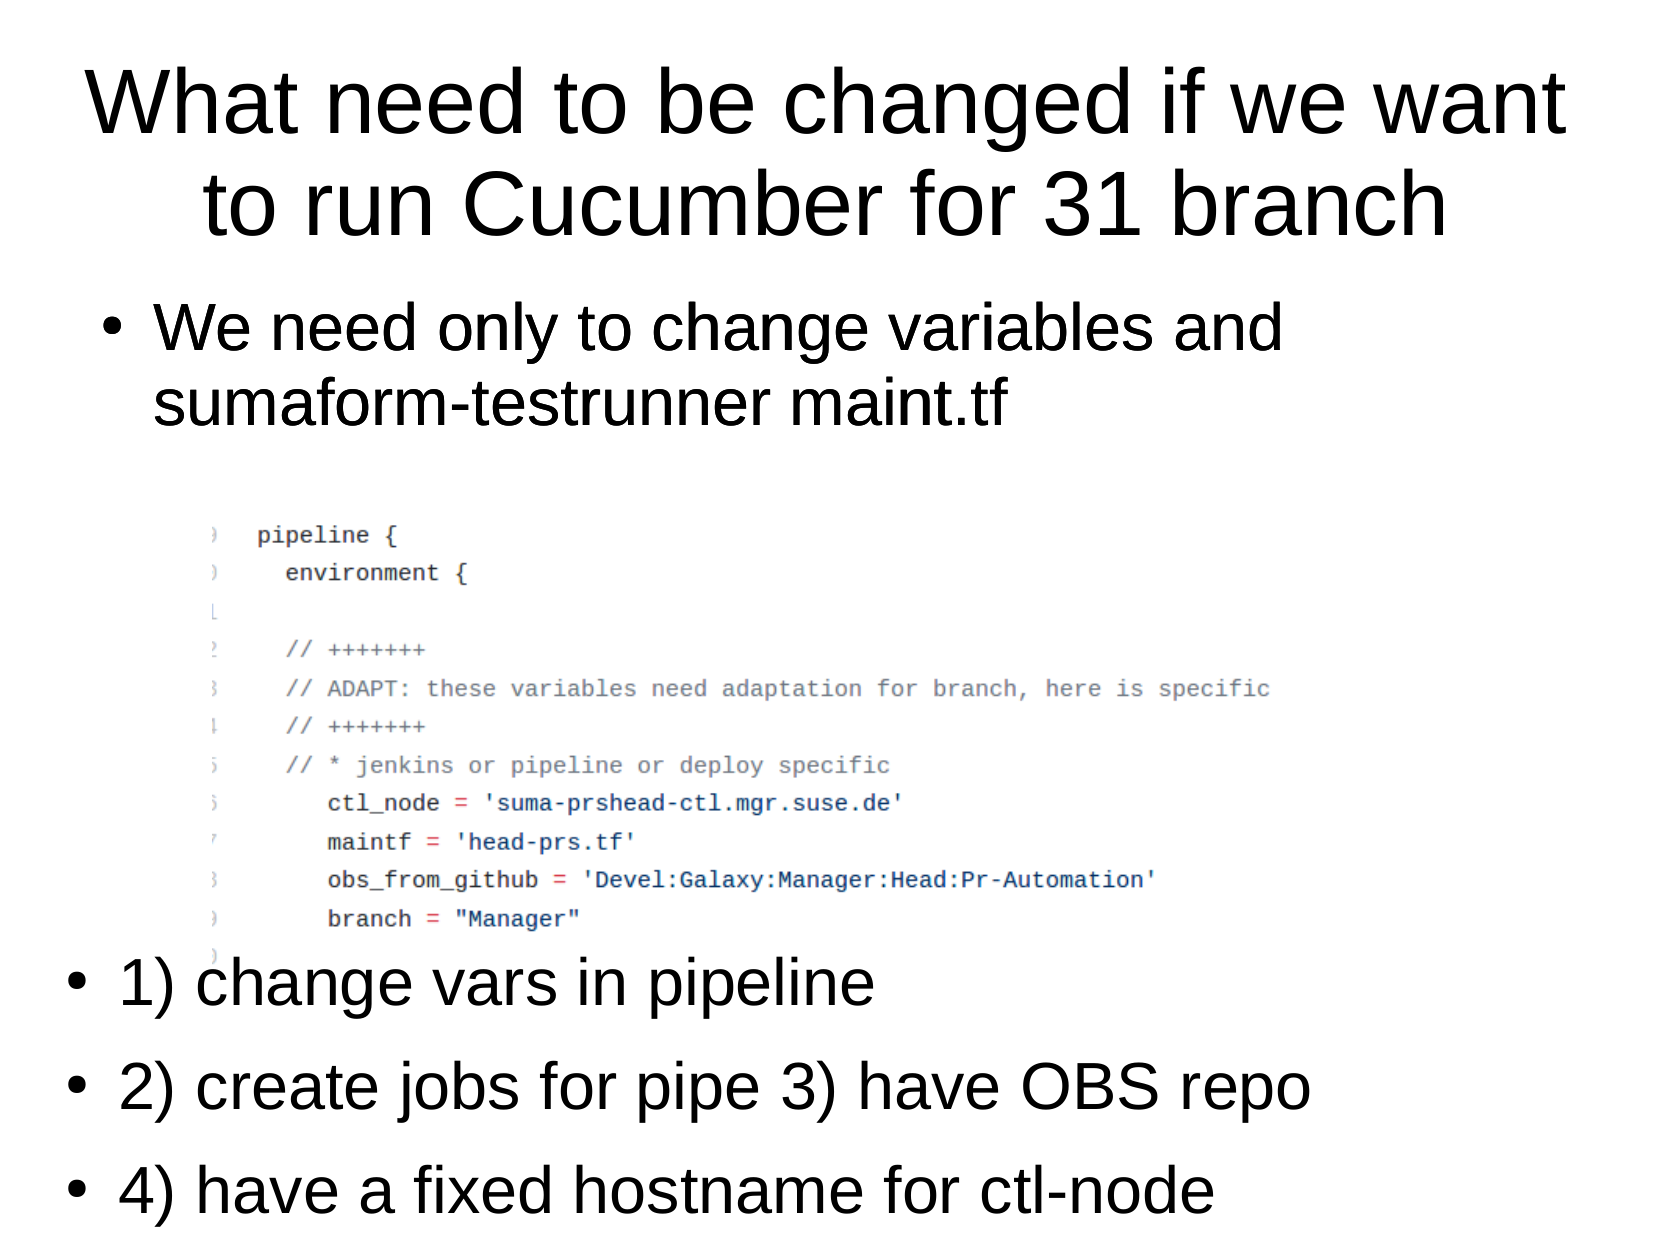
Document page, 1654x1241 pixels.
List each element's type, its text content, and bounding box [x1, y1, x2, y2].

title What need to be changed if we want to run Cucumber for 31 branch [82, 49, 1571, 257]
list We need only to change variables and sumaform-testrunner maint.tf [82, 290, 1571, 1010]
list 1) change vars in pipeline 2) create jobs for pipe 3) have OBS repo 4) have a fixed hostname for ctl-node [47, 944, 1536, 1241]
